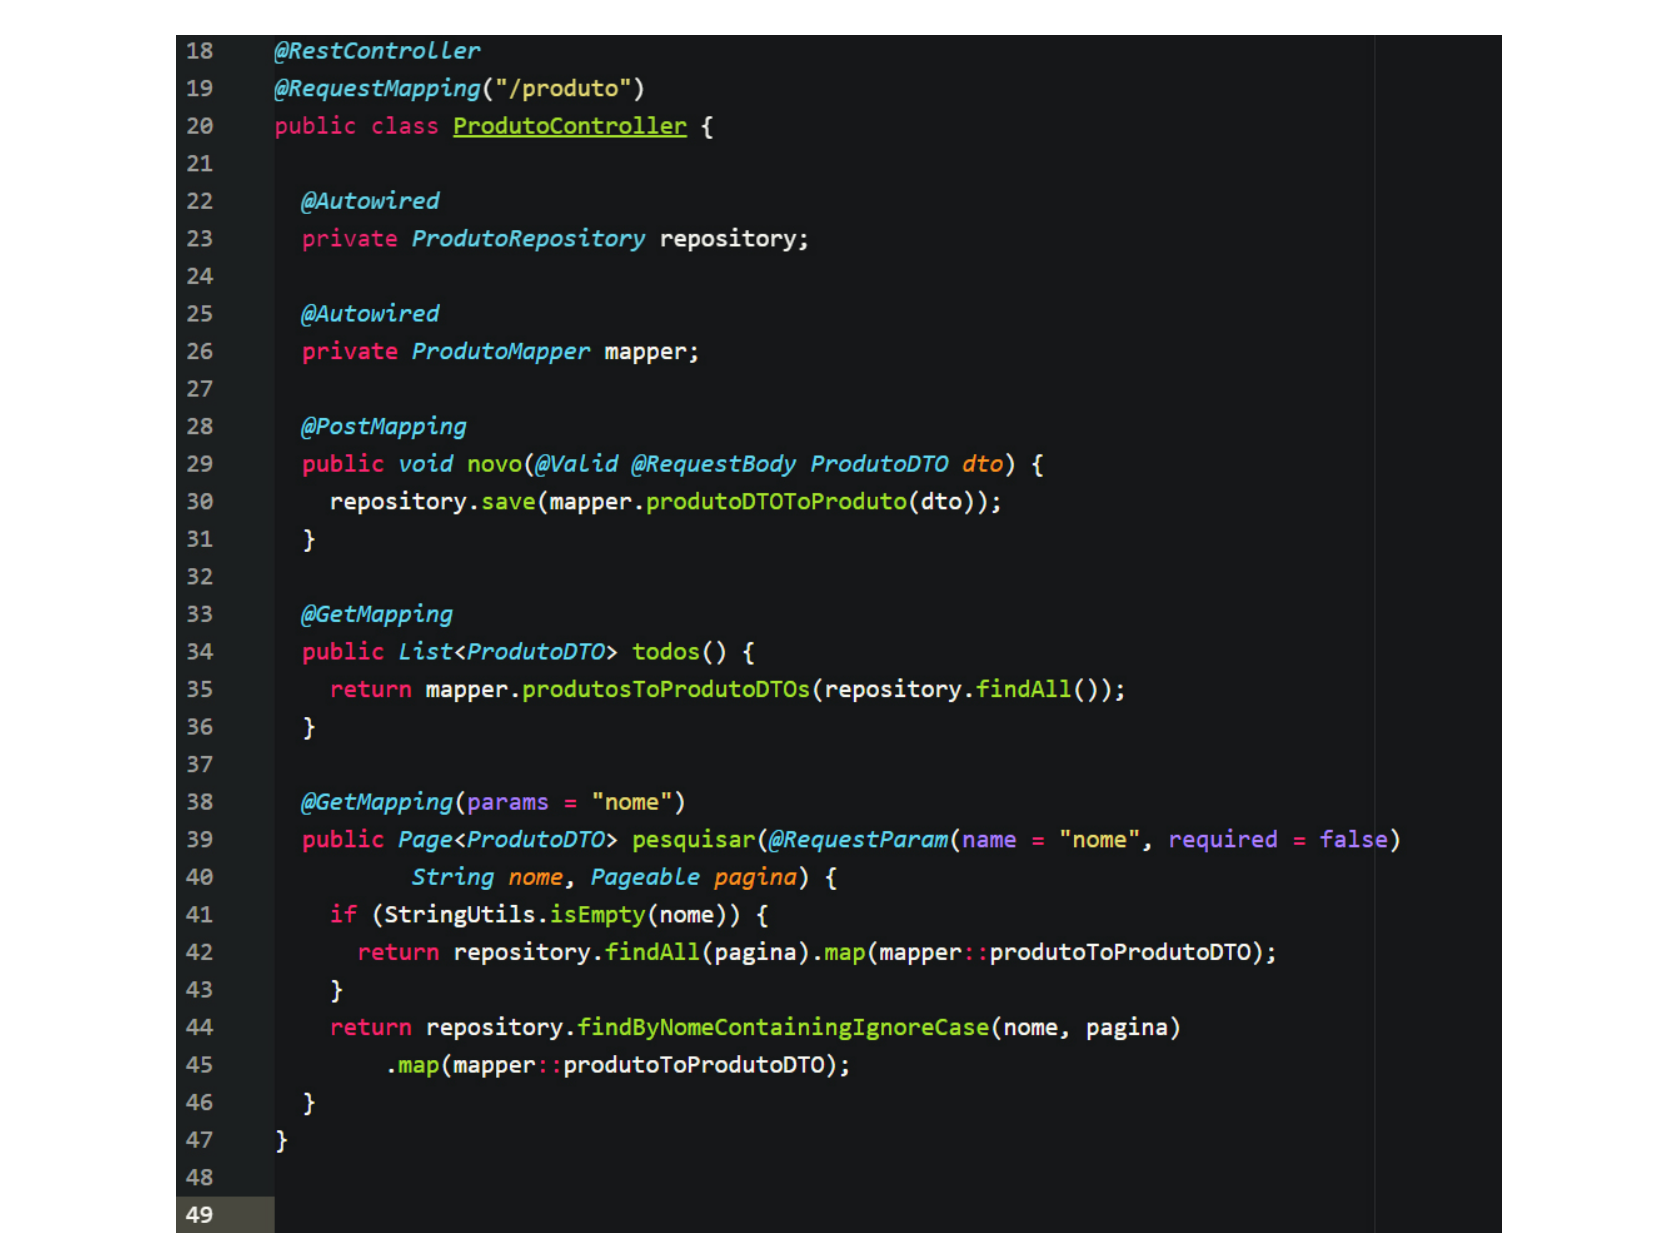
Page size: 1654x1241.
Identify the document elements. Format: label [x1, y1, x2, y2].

picture [176, 35, 1502, 1233]
